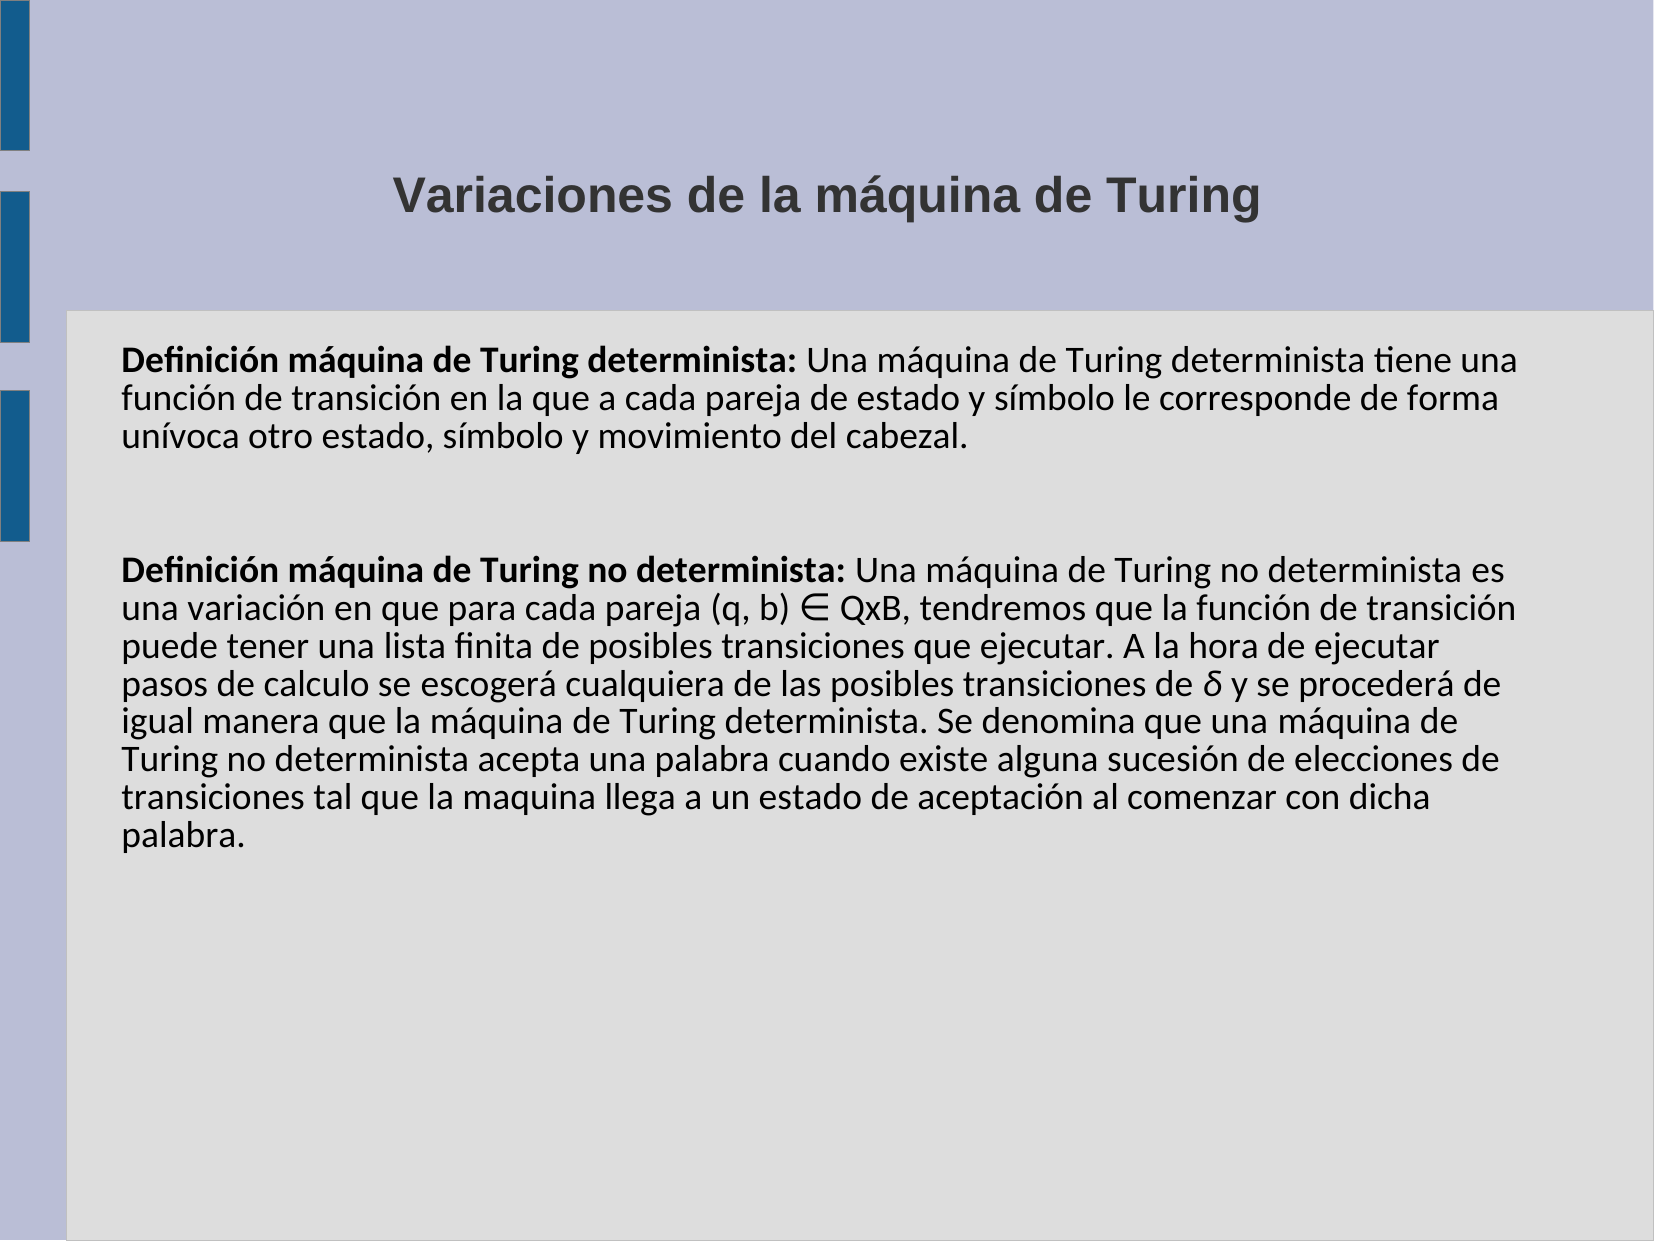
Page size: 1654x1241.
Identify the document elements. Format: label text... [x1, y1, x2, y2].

title Variaciones de la máquina de Turing [121, 91, 1534, 299]
list Definición máquina de Turing determinista: Una máquina de Turing determinista tiene una función de transición en la que a cada pareja de estado y símbolo le corresponde de forma unívoca otro estado, símbolo y movimiento del cabezal. Definición máquina de Turing no determinista: Una máquina de Turing no determinista es una variación en que para cada pareja (q, b) ∈ QxB, tendremos que la función de transición puede tener una lista finita de posibles transiciones que ejecutar. A la hora de ejecutar pasos de calculo se escogerá cualquiera de las posibles transiciones de δ y se procederá de igual manera que la máquina de Turing determinista. Se denomina que una máquina de Turing no determinista acepta una palabra cuando existe alguna sucesión de elecciones de transiciones tal que la maquina llega a un estado de aceptación al comenzar con dicha palabra. [121, 344, 1534, 1131]
